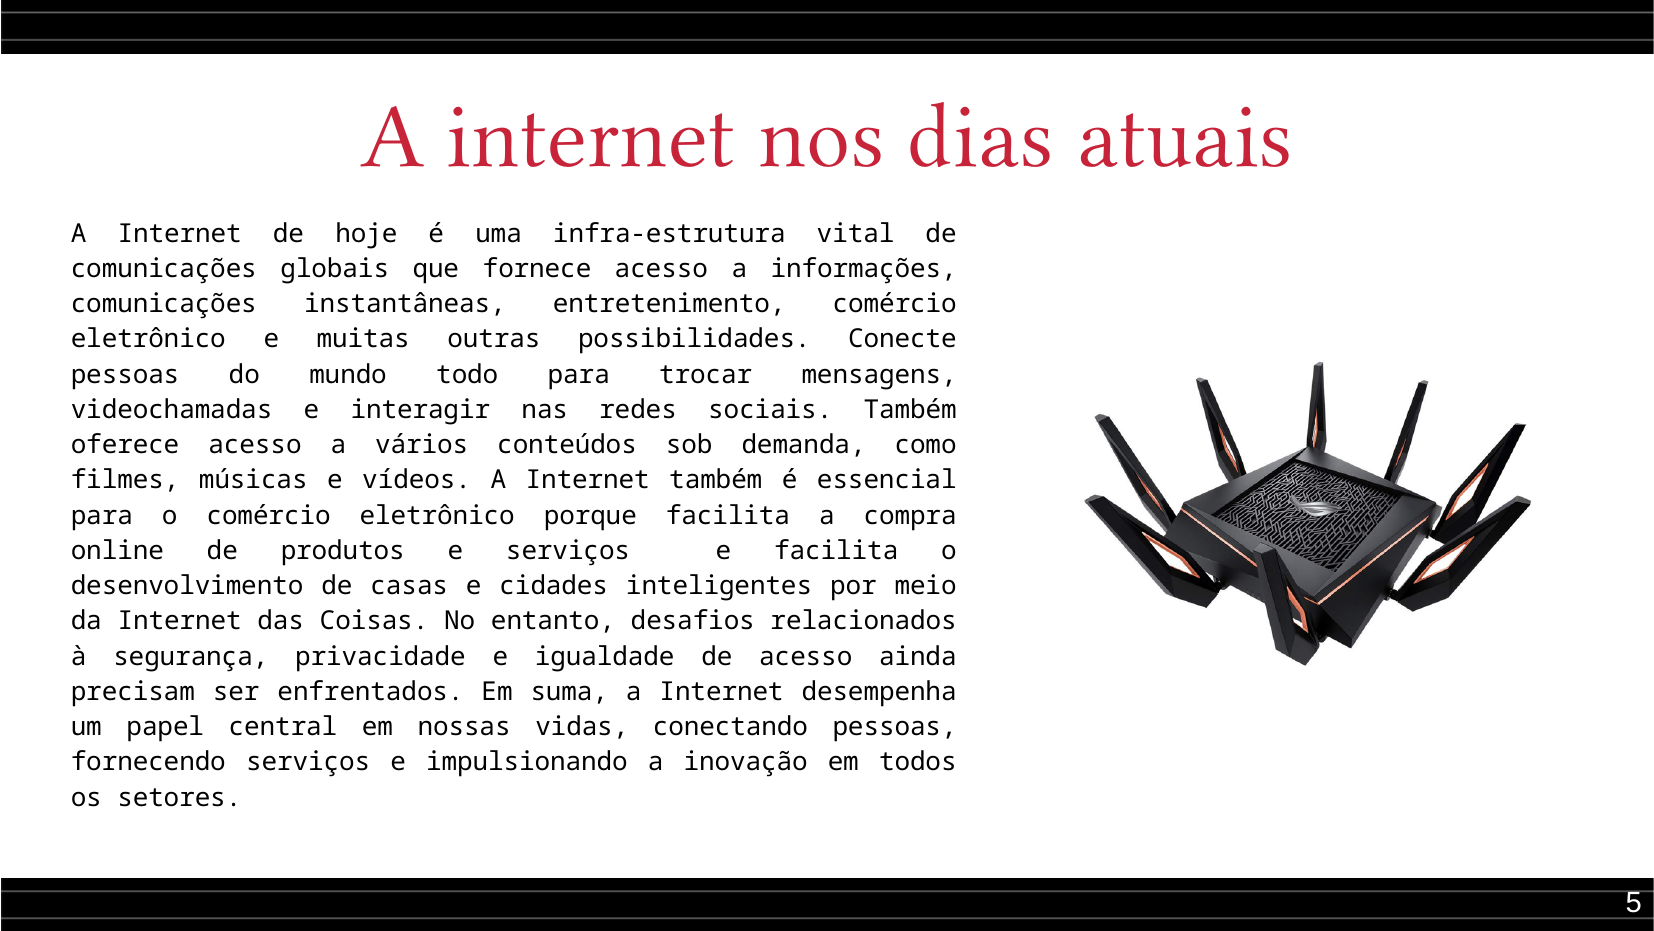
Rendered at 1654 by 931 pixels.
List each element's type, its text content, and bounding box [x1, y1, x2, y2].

picture [1, 0, 1654, 54]
picture [1061, 271, 1548, 757]
picture [1, 878, 1654, 931]
list A Internet de hoje é uma infra-estrutura vital de comunicações globais que fornece acesso a informações, comunicações instantâneas, entretenimento, comércio eletrônico e muitas outras possibilidades. Conecte pessoas do mundo todo para trocar mensagens, videochamadas e interagir nas redes sociais. Também oferece acesso a vários conteúdos sob demanda, como filmes, músicas e vídeos. A Internet também é essencial para o comércio eletrônico porque facilita a compra online de produtos e serviços e facilita o desenvolvimento de casas e cidades inteligentes por meio da Internet das Coisas. No entanto, desafios relacionados à segurança, privacidade e igualdade de acesso ainda precisam ser enfrentados. Em suma, a Internet desempenha um papel central em nossas vidas, conectando pessoas, fornecendo serviços e impulsionando a inovação em todos os setores. [35, 214, 957, 815]
title A internet nos dias atuais [82, 59, 1571, 215]
